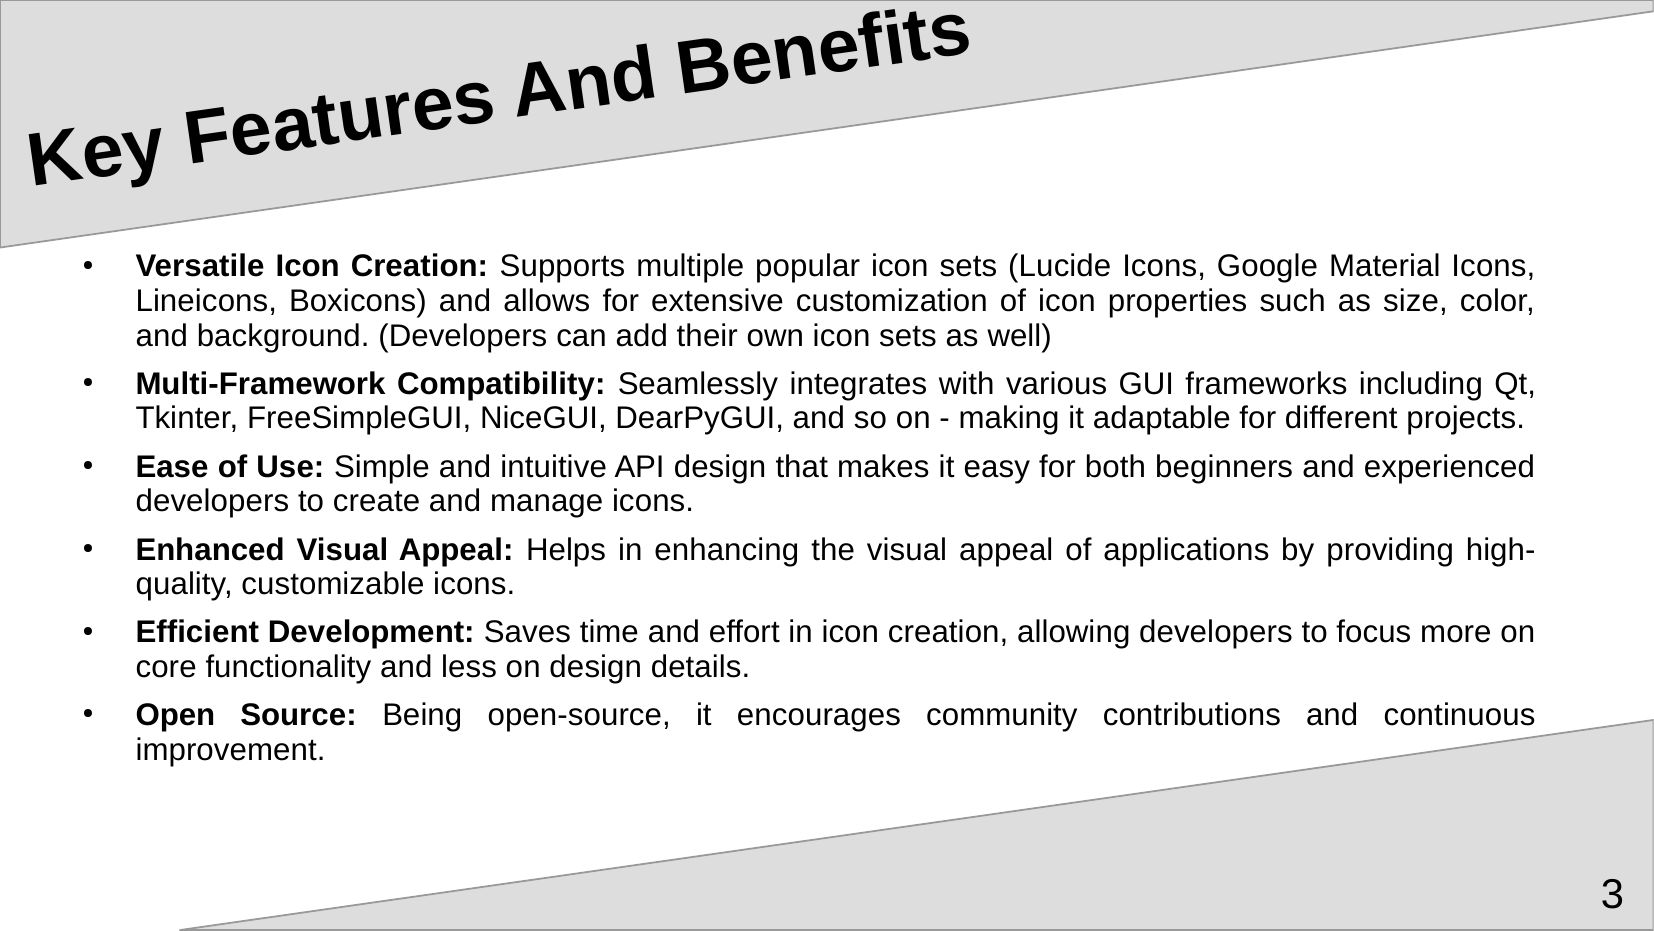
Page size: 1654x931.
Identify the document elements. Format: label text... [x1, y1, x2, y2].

title Key Features And Benefits [16, 0, 1501, 239]
list Versatile Icon Creation: Supports multiple popular icon sets (Lucide Icons, Google Material Icons, Lineicons, Boxicons) and allows for extensive customization of icon properties such as size, color, and background. (Developers can add their own icon sets as well) Multi-Framework Compatibility: Seamlessly integrates with various GUI frameworks including Qt, Tkinter, FreeSimpleGUI, NiceGUI, DearPyGUI, and so on - making it adaptable for different projects. Ease of Use: Simple and intuitive API design that makes it easy for both beginners and experienced developers to create and manage icons. Enhanced Visual Appeal: Helps in enhancing the visual appeal of applications by providing high-quality, customizable icons. Efficient Development: Saves time and effort in icon creation, allowing developers to focus more on core functionality and less on design details. Open Source: Being open-source, it encourages community contributions and continuous improvement. [82, 248, 1538, 789]
